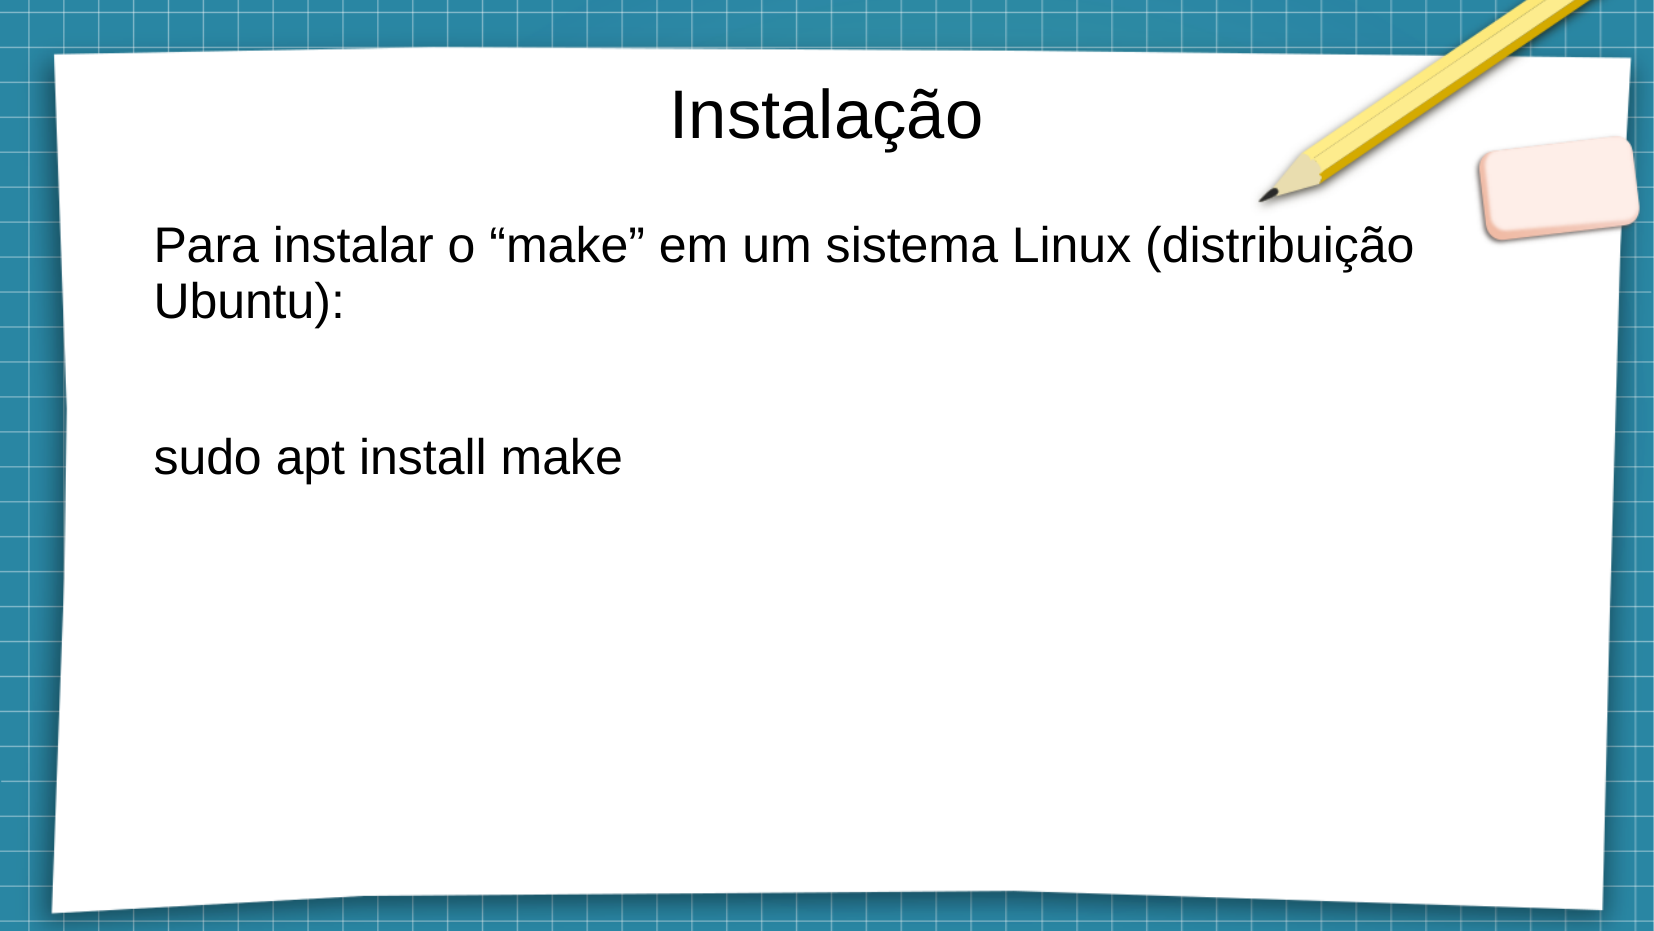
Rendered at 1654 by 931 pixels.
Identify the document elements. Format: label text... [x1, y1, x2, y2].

title Instalação [82, 37, 1571, 193]
picture [0, 0, 1654, 931]
list Para instalar o “make” em um sistema Linux (distribuição Ubuntu): sudo apt install make [82, 217, 1571, 758]
